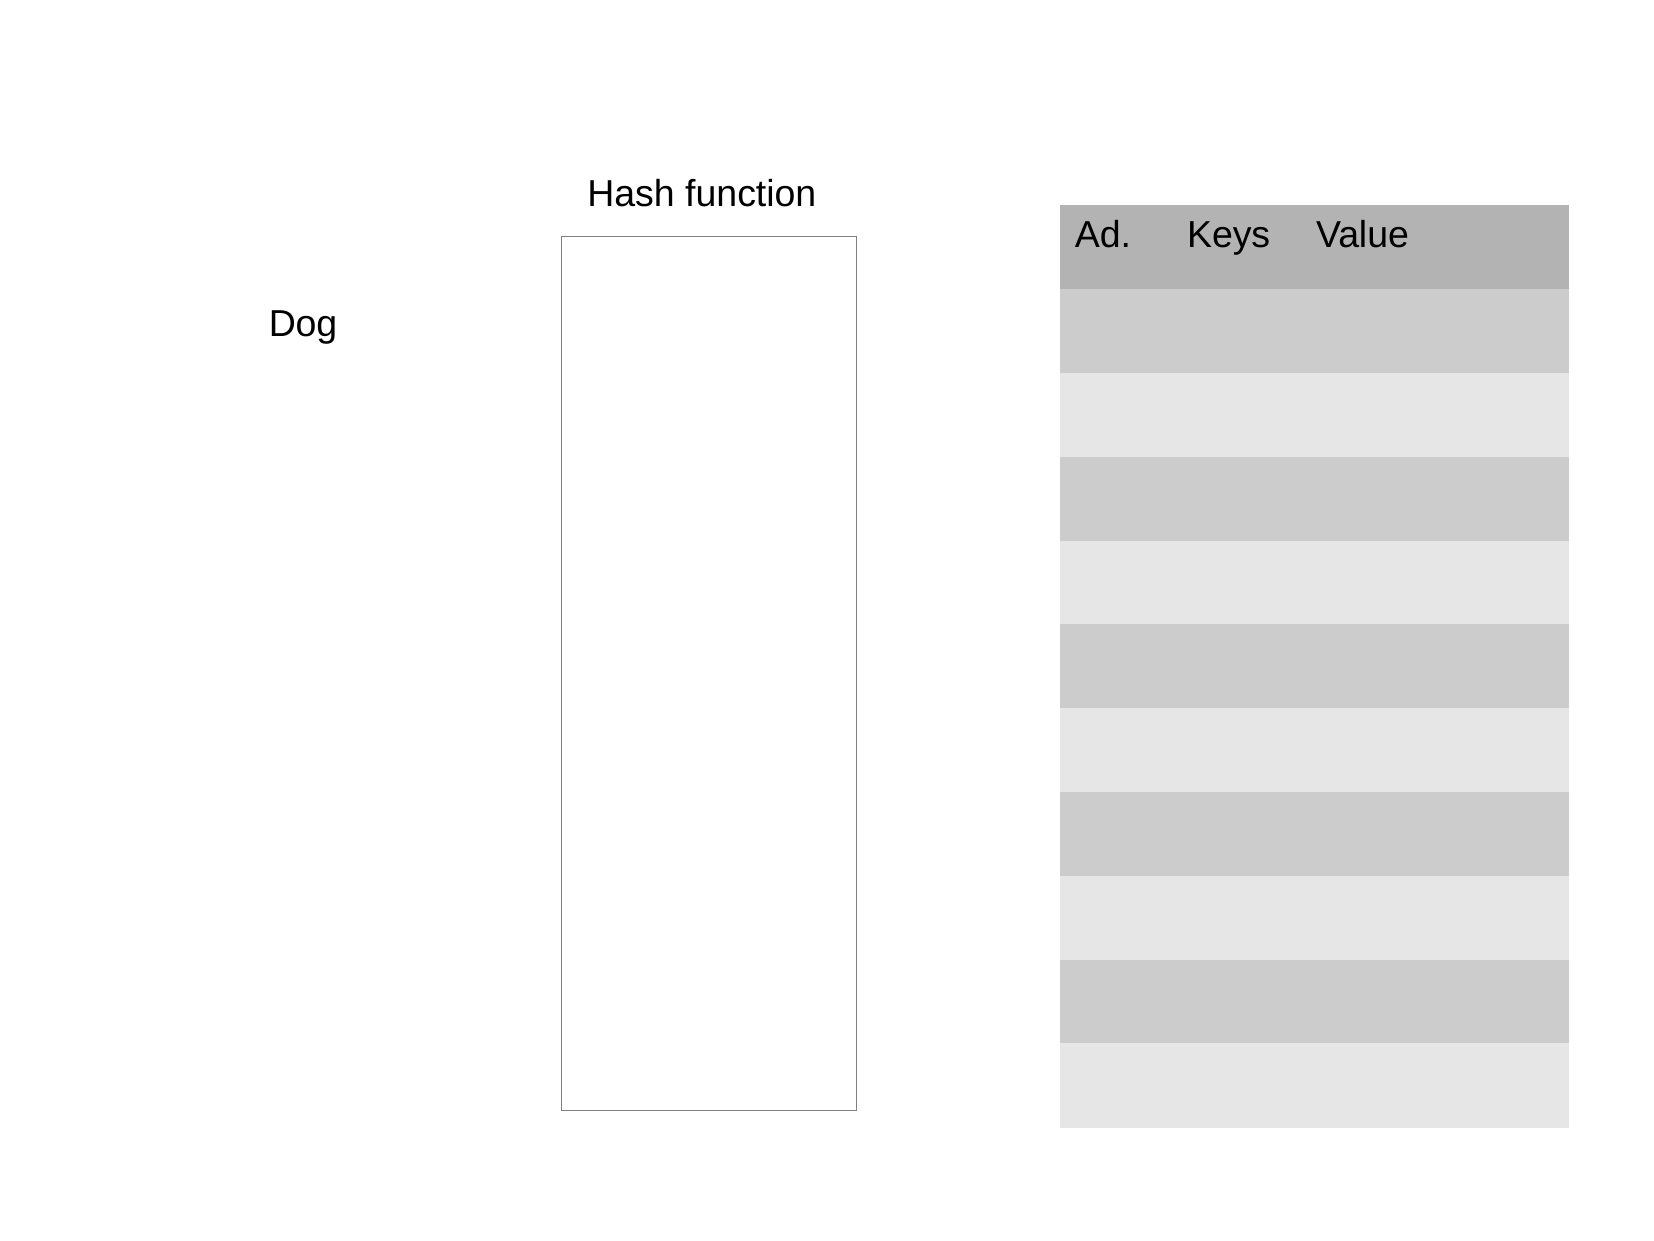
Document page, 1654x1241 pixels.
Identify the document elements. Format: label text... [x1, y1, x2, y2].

table_cell [1172, 708, 1301, 792]
table_cell [1060, 708, 1172, 792]
table_cell [1172, 289, 1301, 373]
table_cell [1172, 541, 1301, 624]
table_cell [1060, 541, 1172, 624]
table_cell [1301, 876, 1569, 960]
table_cell [1172, 792, 1301, 876]
table_header Value [1301, 205, 1569, 289]
table_cell [1301, 624, 1569, 708]
table_cell [1060, 960, 1172, 1043]
table_cell [1301, 1043, 1569, 1128]
table_cell [1172, 876, 1301, 960]
table_cell [1301, 708, 1569, 792]
table_header Ad. [1060, 205, 1172, 289]
table_cell [1172, 624, 1301, 708]
table_cell [1060, 457, 1172, 541]
text_box Dog [253, 295, 384, 395]
table_cell [1172, 1043, 1301, 1128]
table_cell [1060, 289, 1172, 373]
text_box Hash function [572, 165, 845, 223]
table_cell [1172, 457, 1301, 541]
table_header Keys [1172, 205, 1301, 289]
table_cell [1060, 876, 1172, 960]
table_cell [1301, 289, 1569, 373]
table_cell [1301, 373, 1569, 457]
table_cell [1301, 792, 1569, 876]
table_cell [1060, 624, 1172, 708]
table_cell [1301, 960, 1569, 1043]
table_cell [1060, 373, 1172, 457]
table_cell [1060, 792, 1172, 876]
text_box [561, 236, 857, 1111]
table_cell [1301, 457, 1569, 541]
table_cell [1301, 541, 1569, 624]
table_cell [1060, 1043, 1172, 1128]
table_cell [1172, 373, 1301, 457]
table_cell [1172, 960, 1301, 1043]
